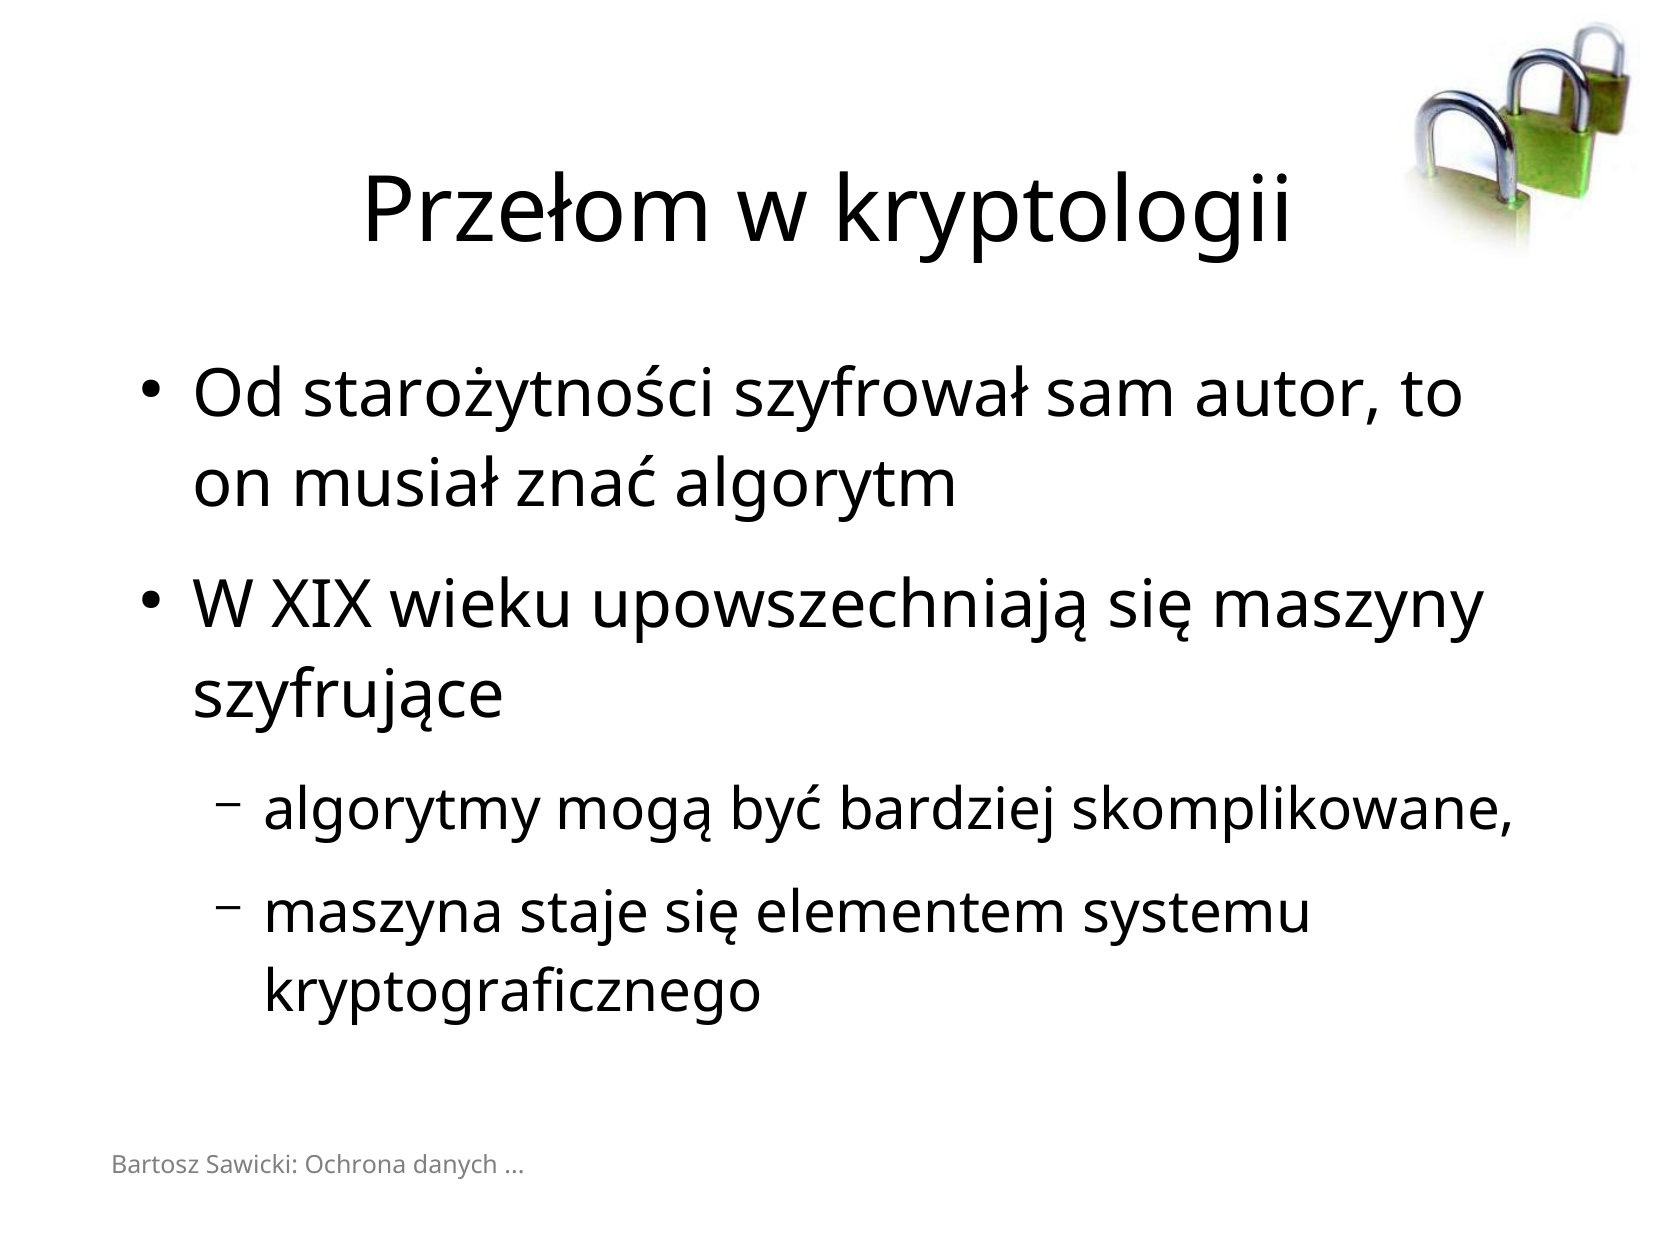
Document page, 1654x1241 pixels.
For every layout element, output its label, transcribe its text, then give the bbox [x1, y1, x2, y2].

picture [1385, 14, 1640, 266]
list Od starożytności szyfrował sam autor, to on musiał znać algorytm W XIX wieku upowszechniają się maszyny szyfrujące algorytmy mogą być bardziej skomplikowane, maszyna staje się elementem systemu kryptograficznego [121, 344, 1534, 1127]
title Przełom w kryptologii [121, 102, 1534, 311]
